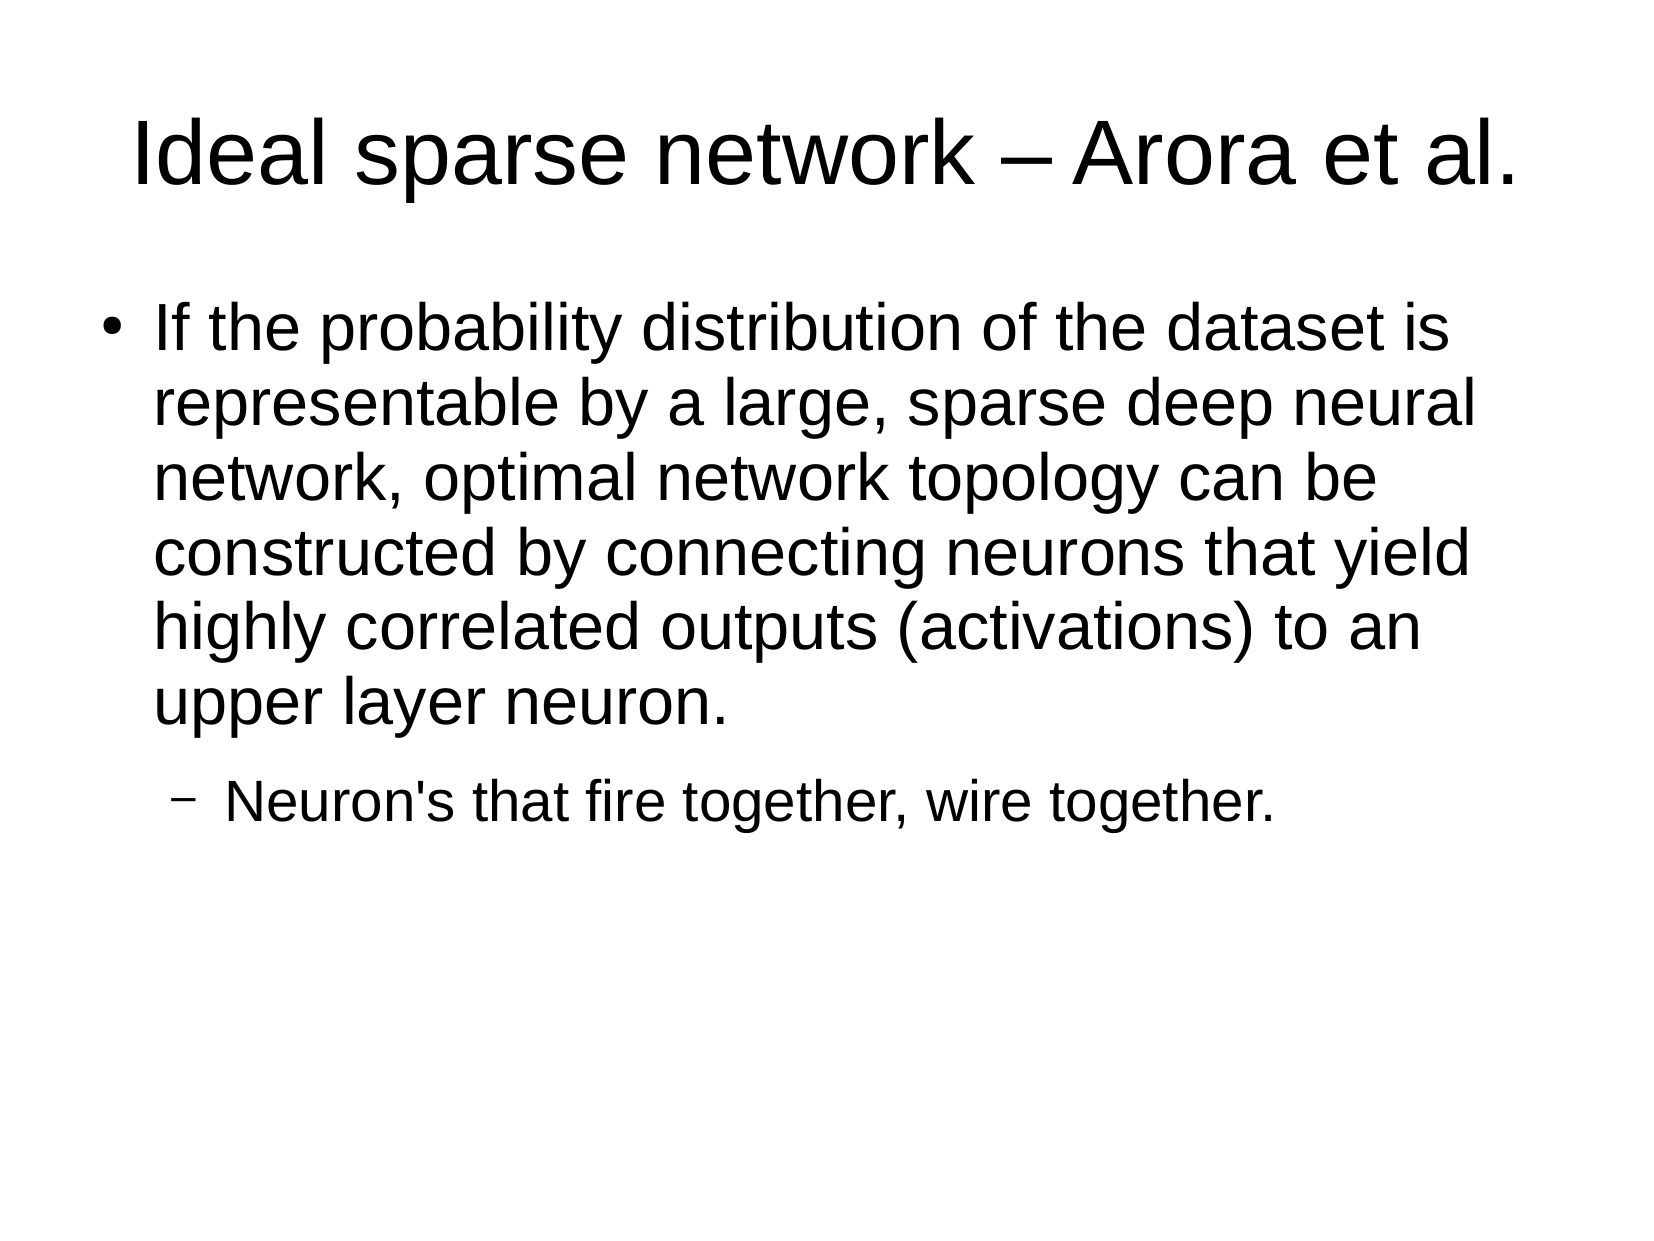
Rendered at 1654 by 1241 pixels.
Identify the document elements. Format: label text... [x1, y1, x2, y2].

list If the probability distribution of the dataset is representable by a large, sparse deep neural network, optimal network topology can be constructed by connecting neurons that yield highly correlated outputs (activations) to an upper layer neuron. Neuron's that fire together, wire together. [82, 290, 1571, 1010]
title Ideal sparse network – Arora et al. [82, 49, 1571, 257]
